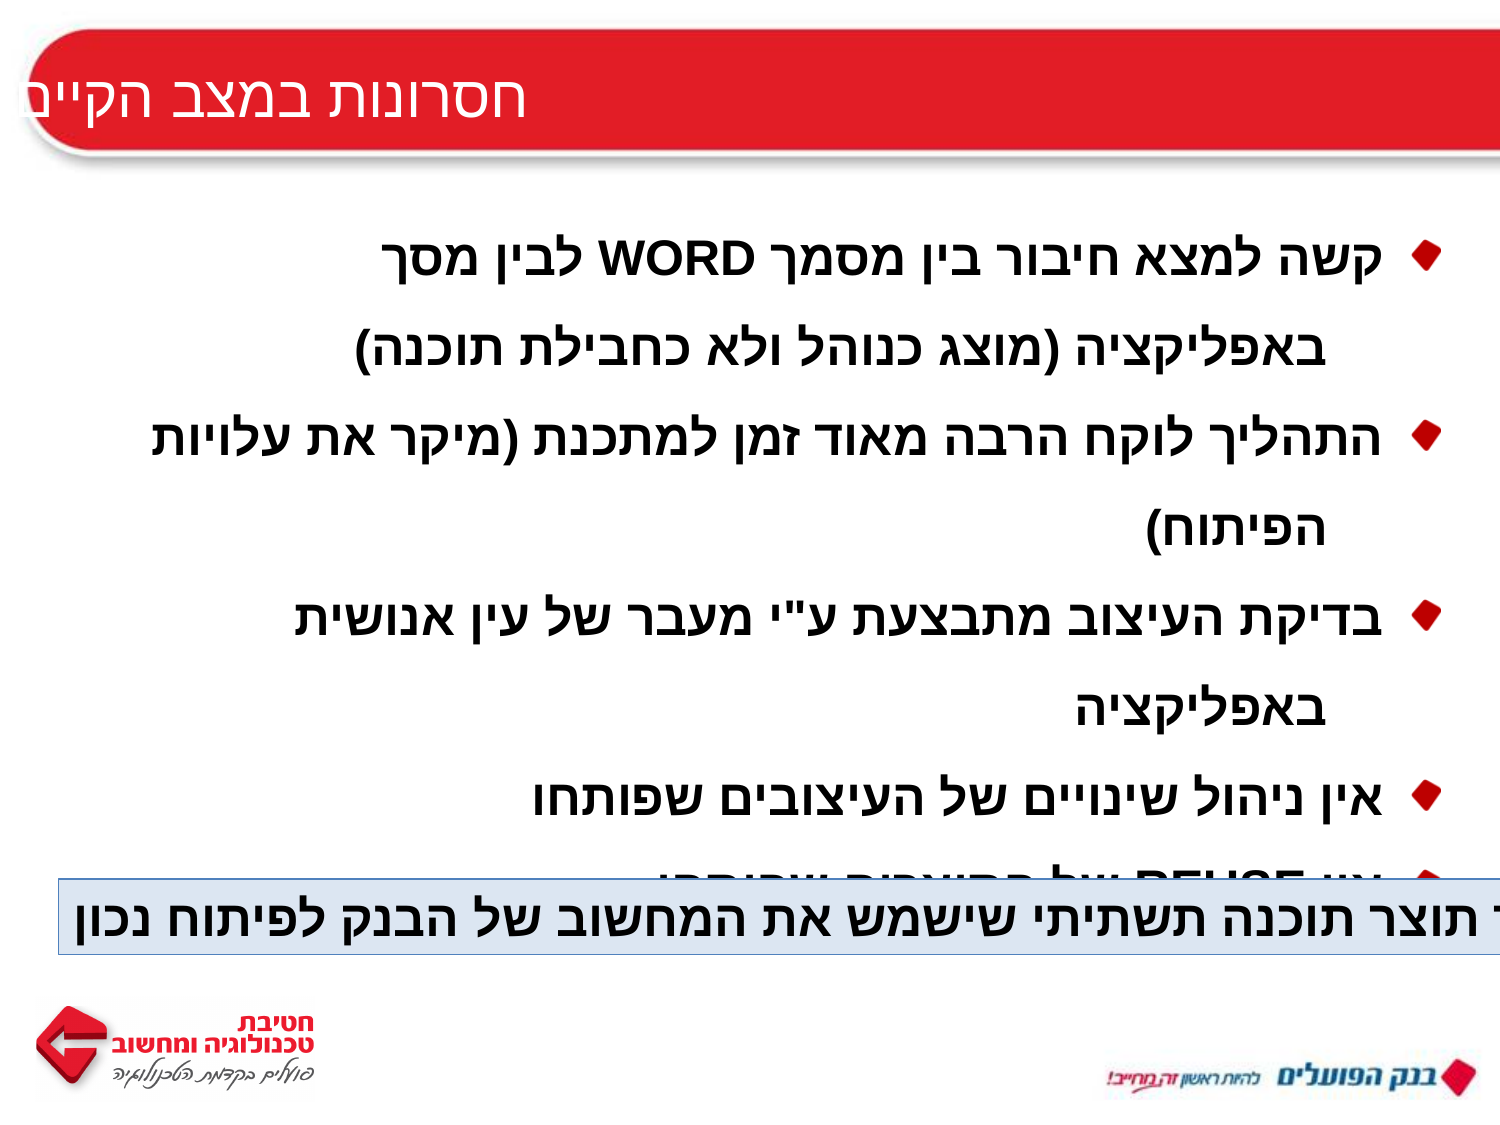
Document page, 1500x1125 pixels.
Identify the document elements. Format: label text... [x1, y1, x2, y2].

list קשה למצא חיבור בין מסמך WORD לבין מסך באפליקציה (מוצג כנוהל ולא כחבילת תוכנה) התהליך לוקח הרבה מאוד זמן למתכנת (מיקר את עלויות הפיתוח) בדיקת העיצוב מתבצעת ע"י מעבר של עין אנושית באפליקציה אין ניהול שינויים של העיצובים שפותחו אין REUSE של התוצרים שפותחו [105, 187, 1456, 878]
text_box חסר תוצר תוכנה תשתיתי שישמש את המחשוב של הבנק לפיתוח נכון [58, 878, 1483, 955]
title חסרונות במצב הקיים [0, 0, 1351, 188]
